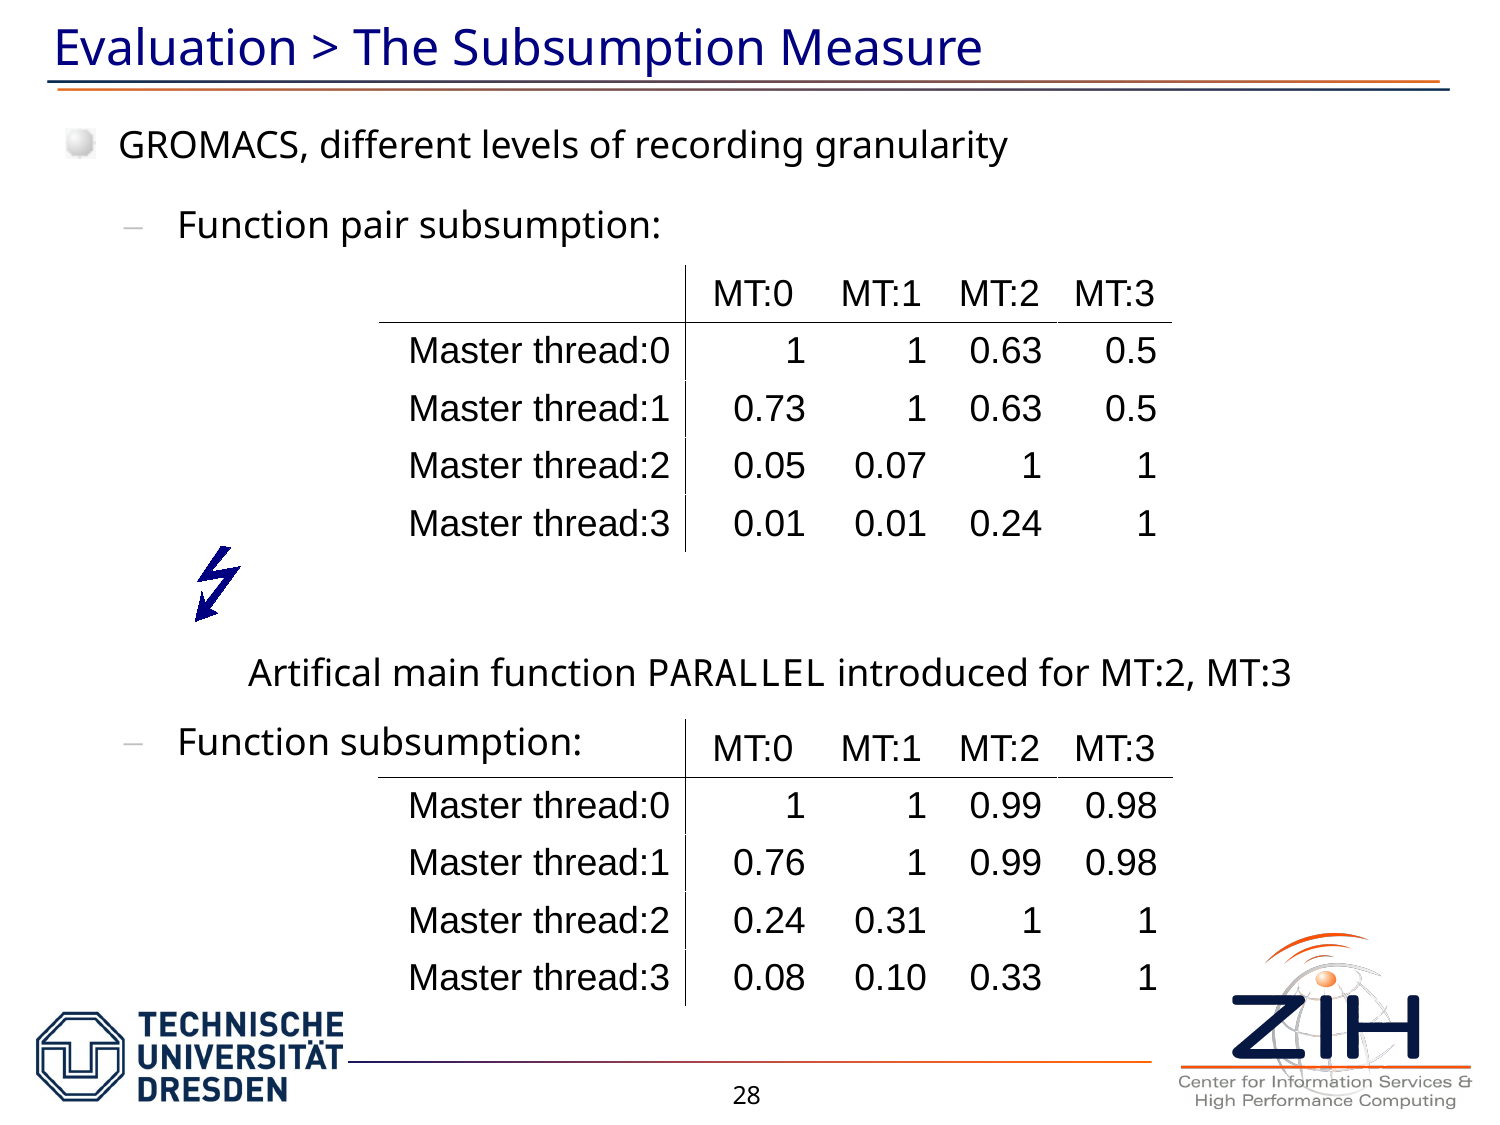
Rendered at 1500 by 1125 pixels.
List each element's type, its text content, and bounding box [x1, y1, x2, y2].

picture [35, 1011, 343, 1102]
table_cell 0.5 [1058, 381, 1172, 437]
table_cell Master thread:2 [379, 437, 685, 494]
title Evaluation > The Subsumption Measure [53, 12, 1453, 81]
table_cell Master thread:0 [378, 778, 685, 834]
table_header MT:0 [686, 719, 821, 777]
table_cell 1 [1058, 950, 1173, 1006]
table_cell 0.63 [942, 323, 1057, 380]
picture [47, 80, 1450, 91]
table_header MT:0 [686, 265, 821, 322]
table_cell 1 [821, 323, 942, 380]
table_cell 0.76 [686, 835, 821, 891]
table_cell 1 [821, 381, 942, 437]
table_cell 1 [686, 323, 821, 380]
table_cell 0.08 [686, 950, 821, 1006]
table_header MT:2 [942, 719, 1057, 777]
table_cell 0.63 [942, 381, 1057, 437]
table_header MT:3 [1057, 719, 1173, 777]
table_cell Master thread:3 [378, 949, 685, 1006]
table_cell 1 [1058, 438, 1172, 494]
table_cell 1 [821, 778, 942, 834]
table_cell 0.01 [822, 495, 942, 552]
table_cell 0.98 [1058, 835, 1173, 891]
table_cell 0.73 [686, 381, 821, 437]
table_cell 0.99 [942, 778, 1057, 834]
table_cell 0.31 [821, 892, 942, 949]
table_cell Master thread:0 [379, 323, 685, 380]
table_header [378, 265, 685, 322]
table_cell 1 [1058, 892, 1173, 949]
table_cell 0.01 [686, 495, 821, 552]
table_cell 1 [942, 892, 1057, 949]
picture [1178, 933, 1473, 1110]
table_cell Master thread:3 [379, 494, 685, 552]
table_cell 0.10 [822, 950, 942, 1006]
table_cell 0.98 [1058, 778, 1173, 834]
table_header MT:1 [821, 265, 942, 322]
table_cell 1 [686, 778, 821, 834]
table_cell 0.5 [1058, 323, 1172, 380]
text_box [195, 546, 241, 622]
table_cell 0.33 [943, 950, 1057, 1006]
table_header MT:3 [1057, 265, 1172, 322]
table_header MT:2 [942, 265, 1057, 322]
table_cell Master thread:1 [379, 380, 685, 437]
table_cell 1 [821, 835, 942, 891]
table_cell 1 [942, 438, 1057, 494]
table_header [377, 719, 685, 777]
table_cell 0.24 [943, 495, 1057, 552]
table_cell 0.24 [686, 892, 821, 949]
table_cell 0.99 [942, 835, 1057, 891]
list GROMACS, different levels of recording granularity Function pair subsumption: Artifical main function PARALLEL introduced for MT:2, MT:3 Function subsumption: [29, 118, 1418, 771]
table_cell 1 [1058, 495, 1172, 552]
table_cell Master thread:2 [378, 891, 685, 949]
table_cell 0.05 [686, 438, 821, 494]
table_header MT:1 [821, 719, 942, 777]
table_cell Master thread:1 [378, 834, 685, 891]
table_cell 0.07 [821, 438, 942, 494]
